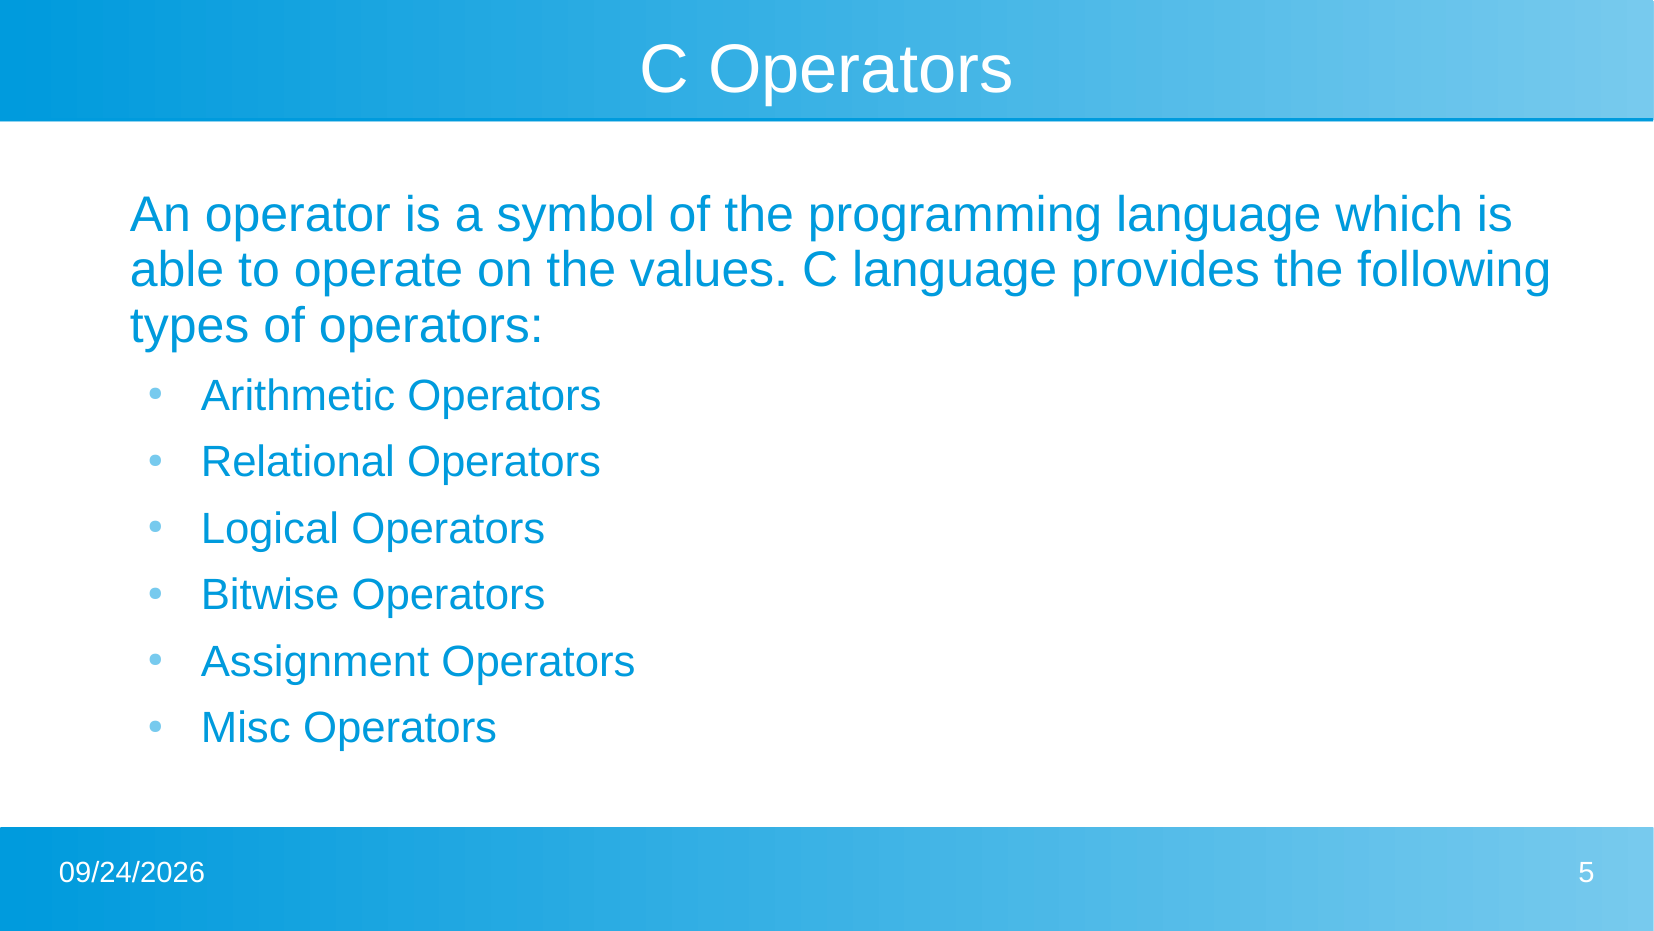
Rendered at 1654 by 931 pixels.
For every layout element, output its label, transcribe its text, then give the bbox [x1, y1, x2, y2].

title C Operators [59, 29, 1595, 107]
list An operator is a symbol of the programming language which is able to operate on the values. C language provides the following types of operators: Arithmetic Operators Relational Operators Logical Operators Bitwise Operators Assignment Operators Misc Operators [59, 107, 1595, 699]
